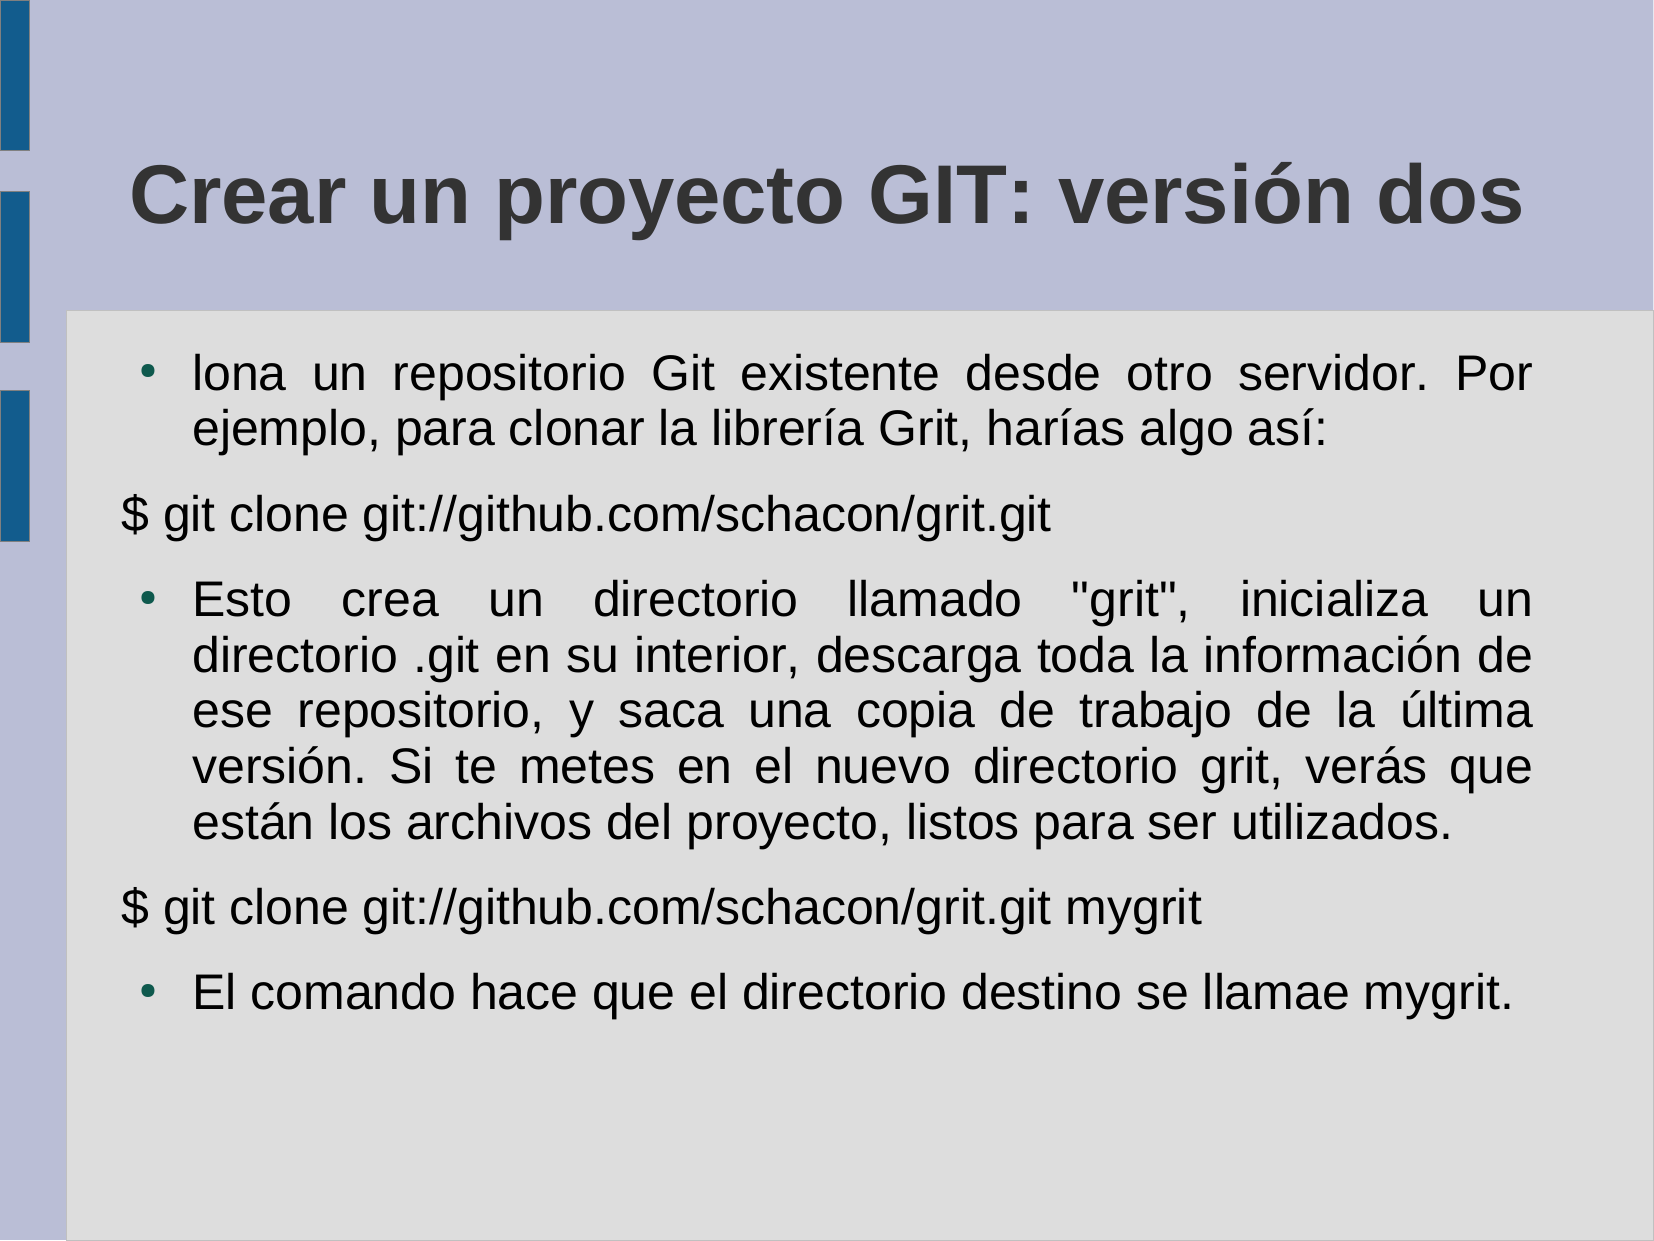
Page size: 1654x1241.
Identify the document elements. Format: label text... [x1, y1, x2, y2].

title Crear un proyecto GIT: versión dos [121, 91, 1534, 299]
list lona un repositorio Git existente desde otro servidor. Por ejemplo, para clonar la librería Grit, harías algo así: $ git clone git://github.com/schacon/grit.git Esto crea un directorio llamado "grit", inicializa un directorio .git en su interior, descarga toda la información de ese repositorio, y saca una copia de trabajo de la última versión. Si te metes en el nuevo directorio grit, verás que están los archivos del proyecto, listos para ser utilizados. $ git clone git://github.com/schacon/grit.git mygrit El comando hace que el directorio destino se llamae mygrit. [121, 344, 1534, 1127]
